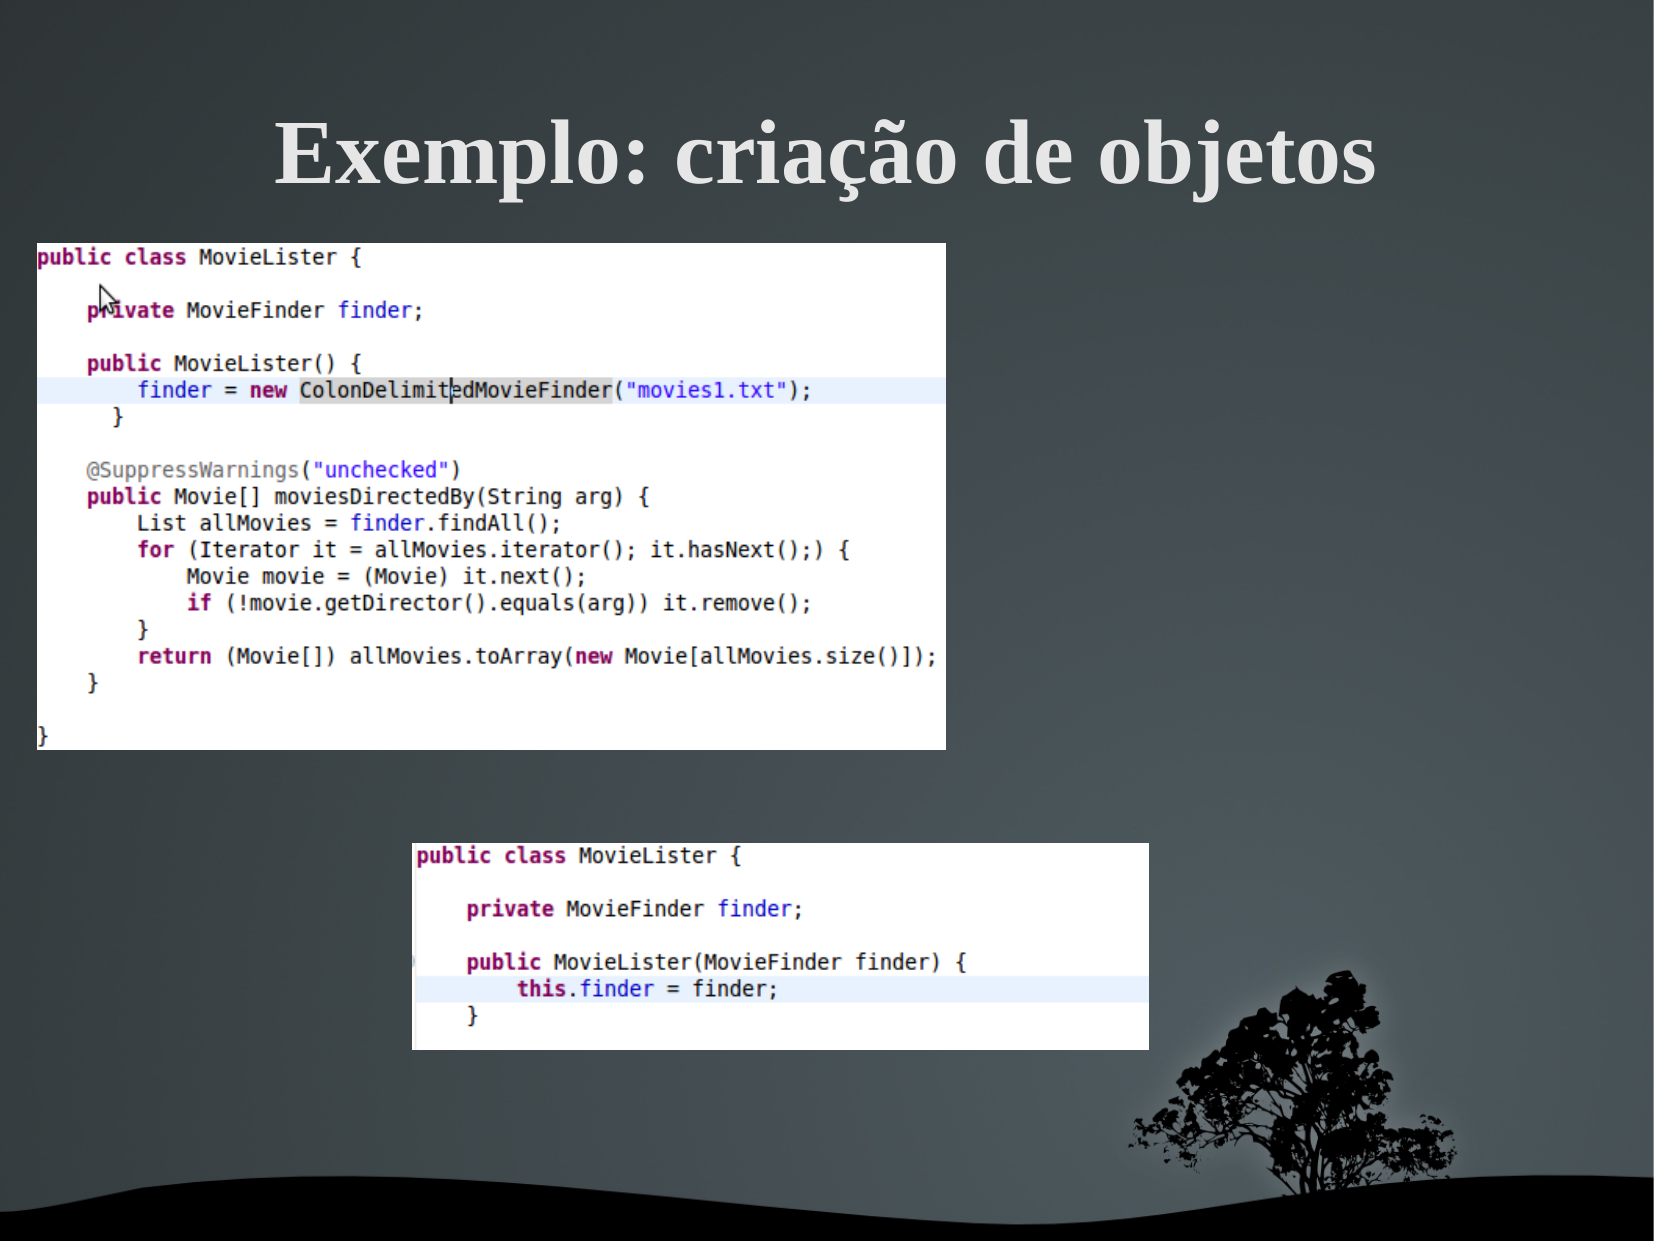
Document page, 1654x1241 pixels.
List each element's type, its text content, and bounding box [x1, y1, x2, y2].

picture [0, 0, 1654, 1241]
title Exemplo: criação de objetos [82, 56, 1571, 250]
